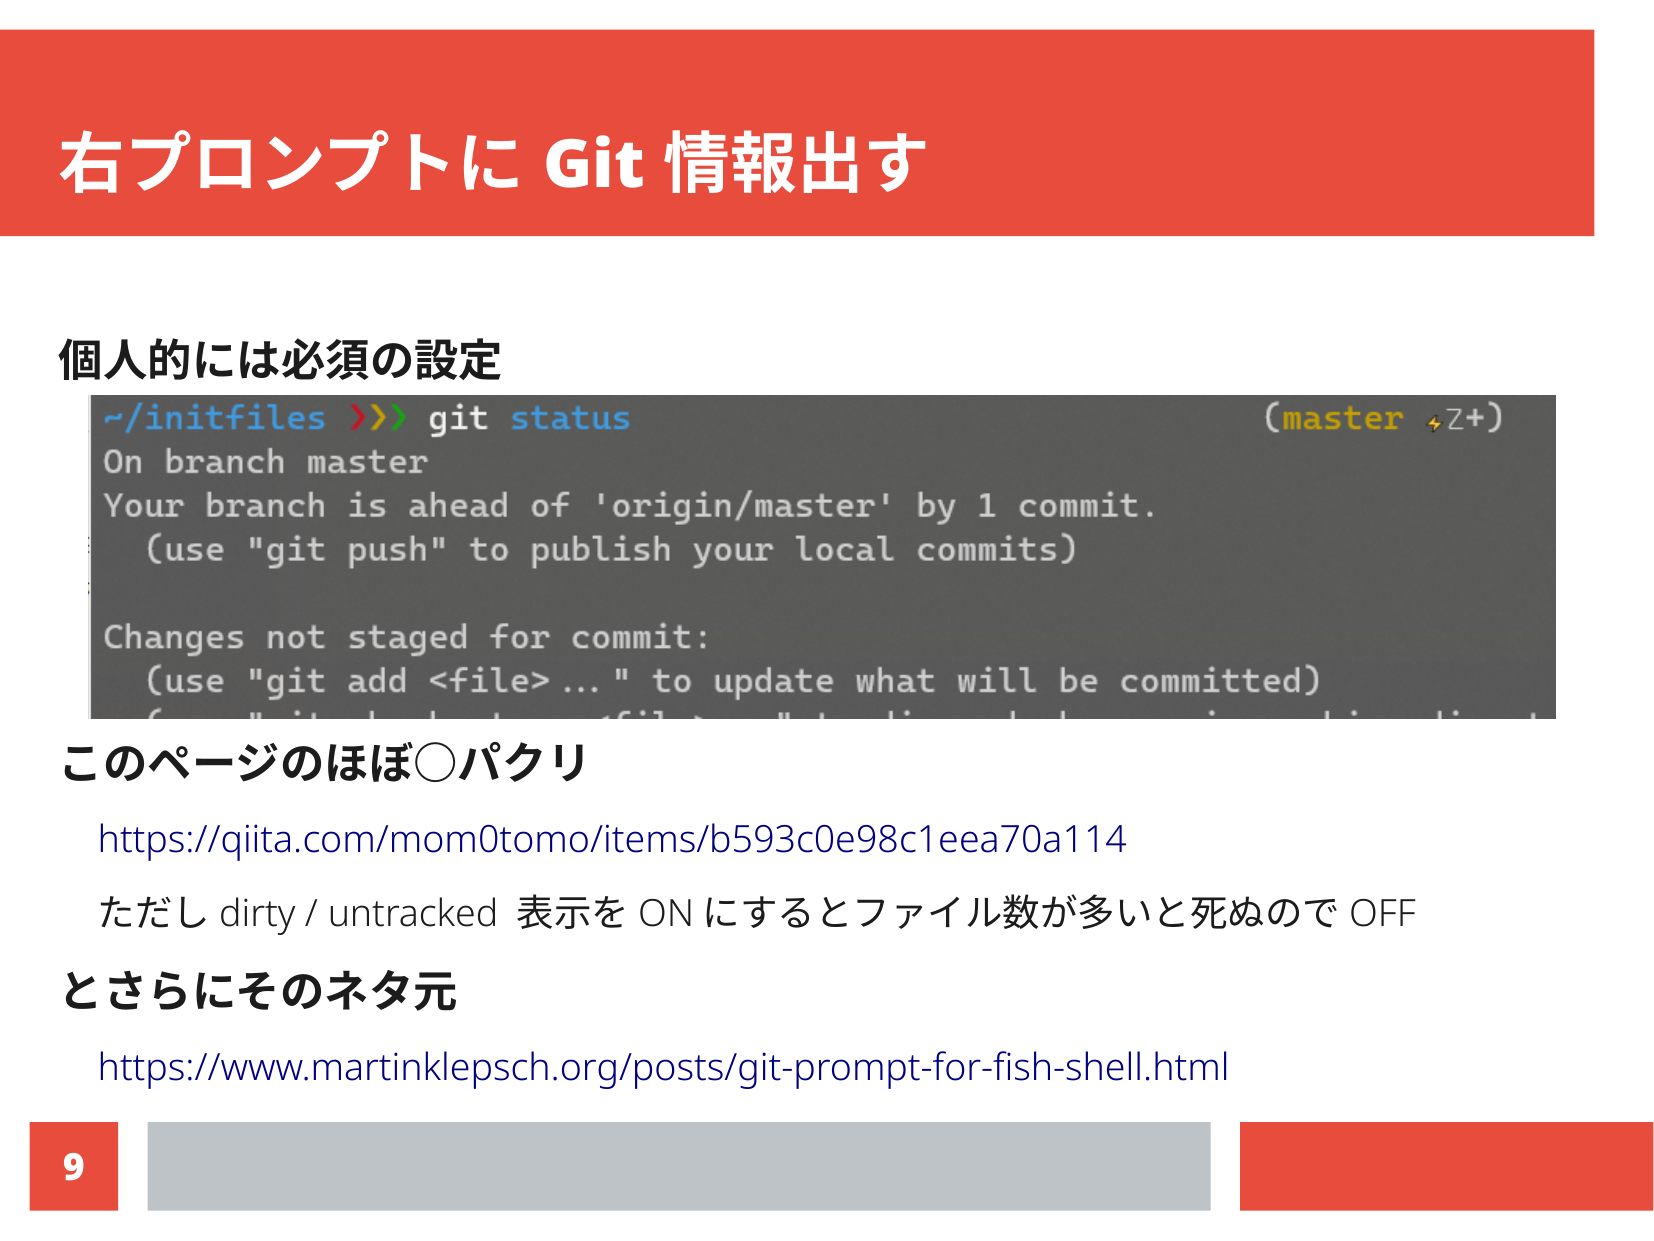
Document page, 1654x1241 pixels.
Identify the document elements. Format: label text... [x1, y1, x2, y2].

title 右プロンプトにGit情報出す [59, 59, 1595, 207]
list 個人的には必須の設定 このページのほぼ○パクリ https://qiita.com/mom0tomo/items/b593c0e98c1eea70a114 ただしdirty / untracked 表示をONにするとファイル数が多いと死ぬのでOFF とさらにそのネタ元 https://www.martinklepsch.org/posts/git-prompt-for-fish-shell.html [59, 324, 1565, 1093]
picture [88, 395, 1556, 720]
